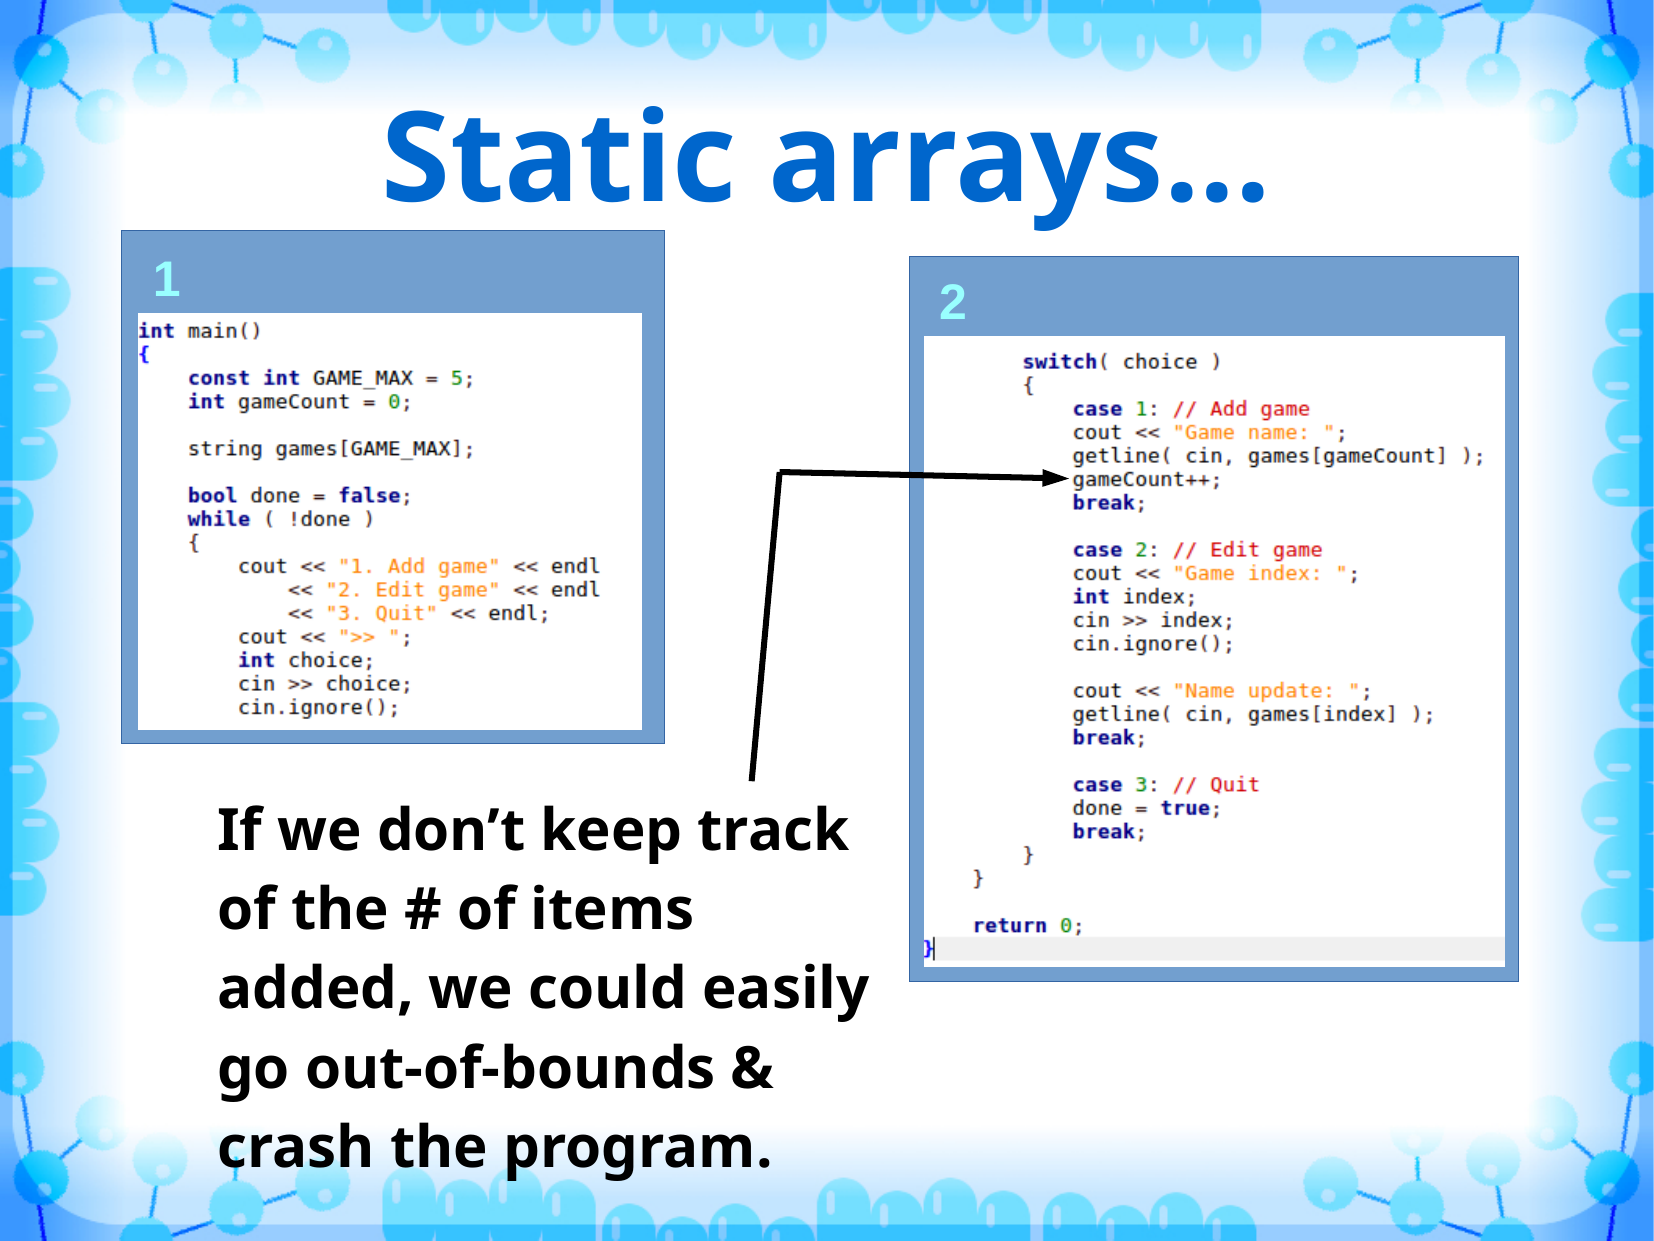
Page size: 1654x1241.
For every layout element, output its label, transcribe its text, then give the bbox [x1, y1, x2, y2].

text_box [909, 256, 1519, 982]
text_box 1 [138, 243, 257, 314]
text_box If we don’t keep track of the # of items added, we could easily go out-of-bounds & crash the program. [217, 788, 876, 1115]
text_box [121, 257, 665, 744]
picture [0, 0, 1654, 1241]
text_box 2 [924, 266, 1043, 338]
title Static arrays... [82, 49, 1571, 257]
